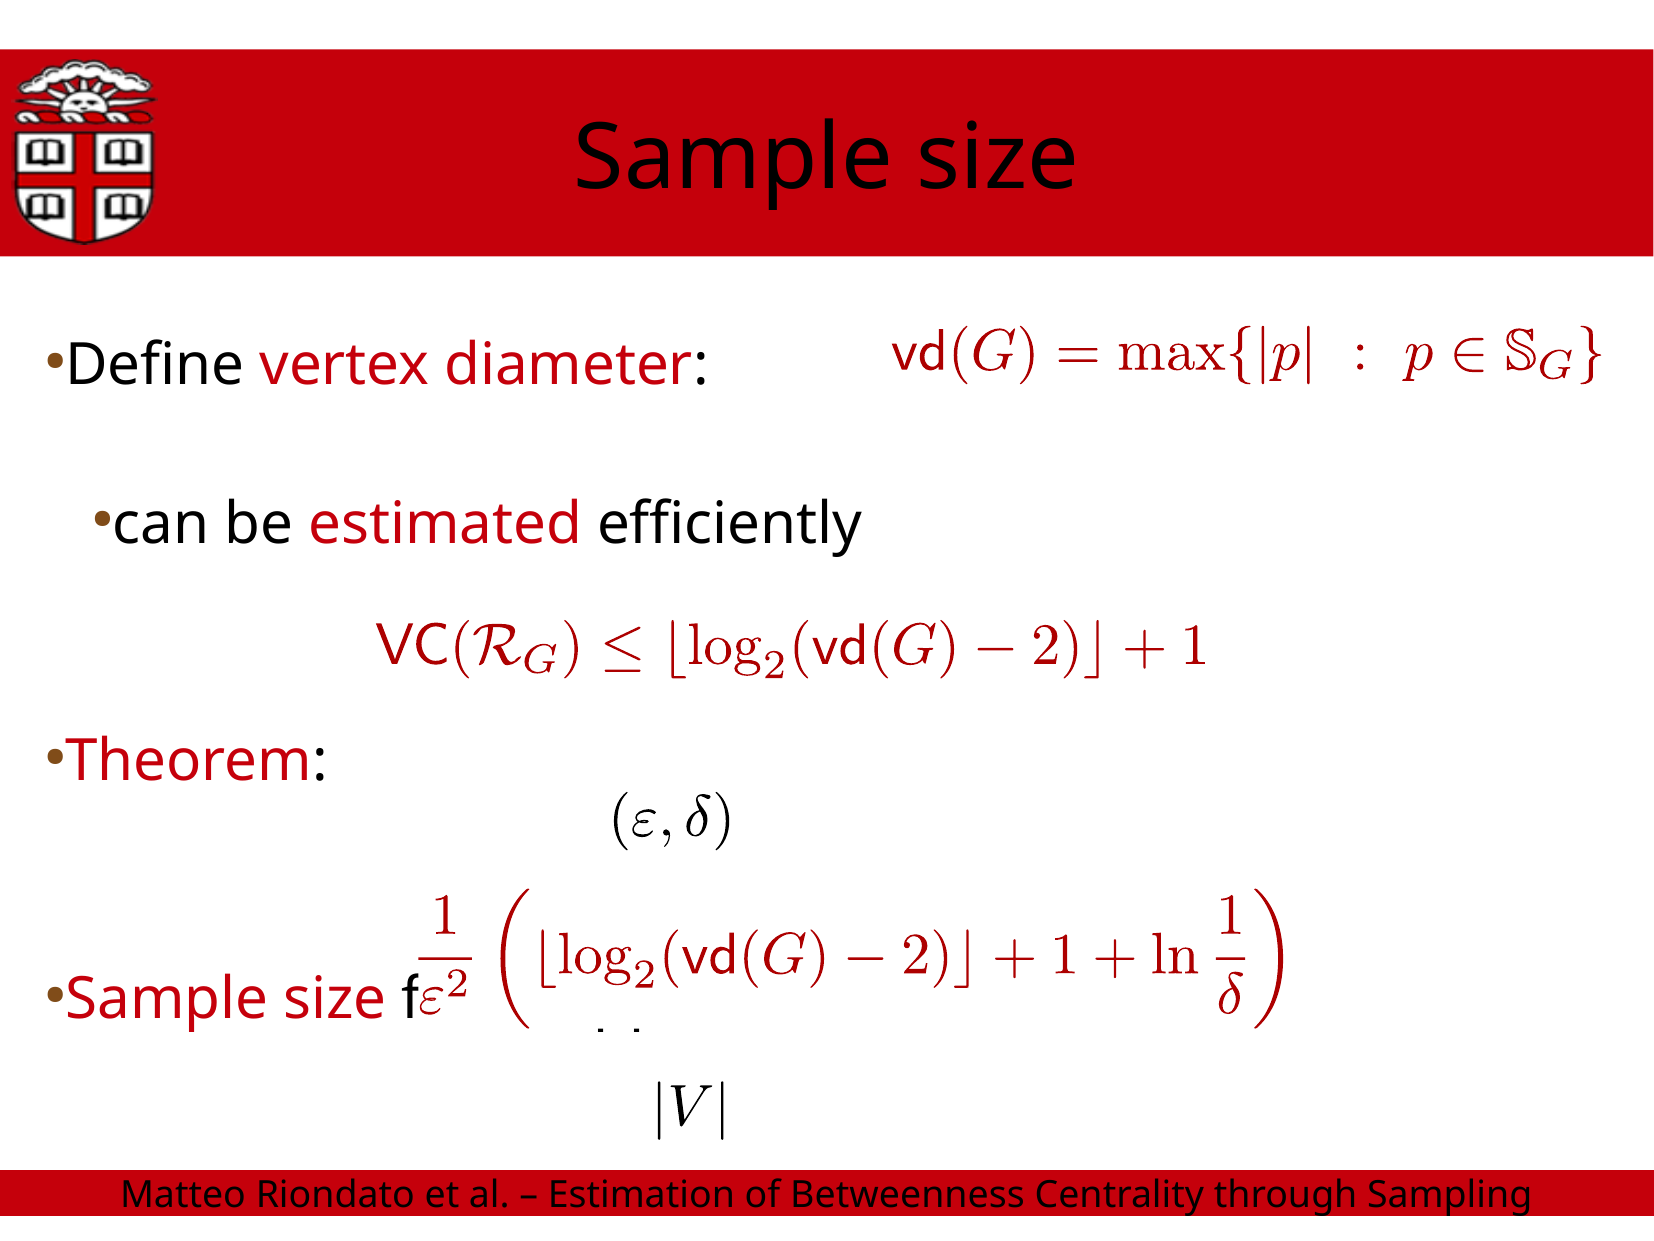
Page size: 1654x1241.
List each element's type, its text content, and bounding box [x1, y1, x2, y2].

text_box Define vertex diameter: can be estimated efficiently Theorem: Sample size for -approximation: Independent from [30, 315, 1621, 1146]
text_box [890, 325, 1606, 385]
text_box Matteo Riondato et al. – Estimation of Betweenness Centrality through Sampling [0, 1170, 1654, 1216]
title Sample size [0, 49, 1654, 257]
text_box [608, 791, 736, 851]
text_box [375, 619, 1210, 679]
text_box [418, 888, 1296, 1029]
text_box [650, 1081, 731, 1140]
picture [11, 59, 158, 245]
